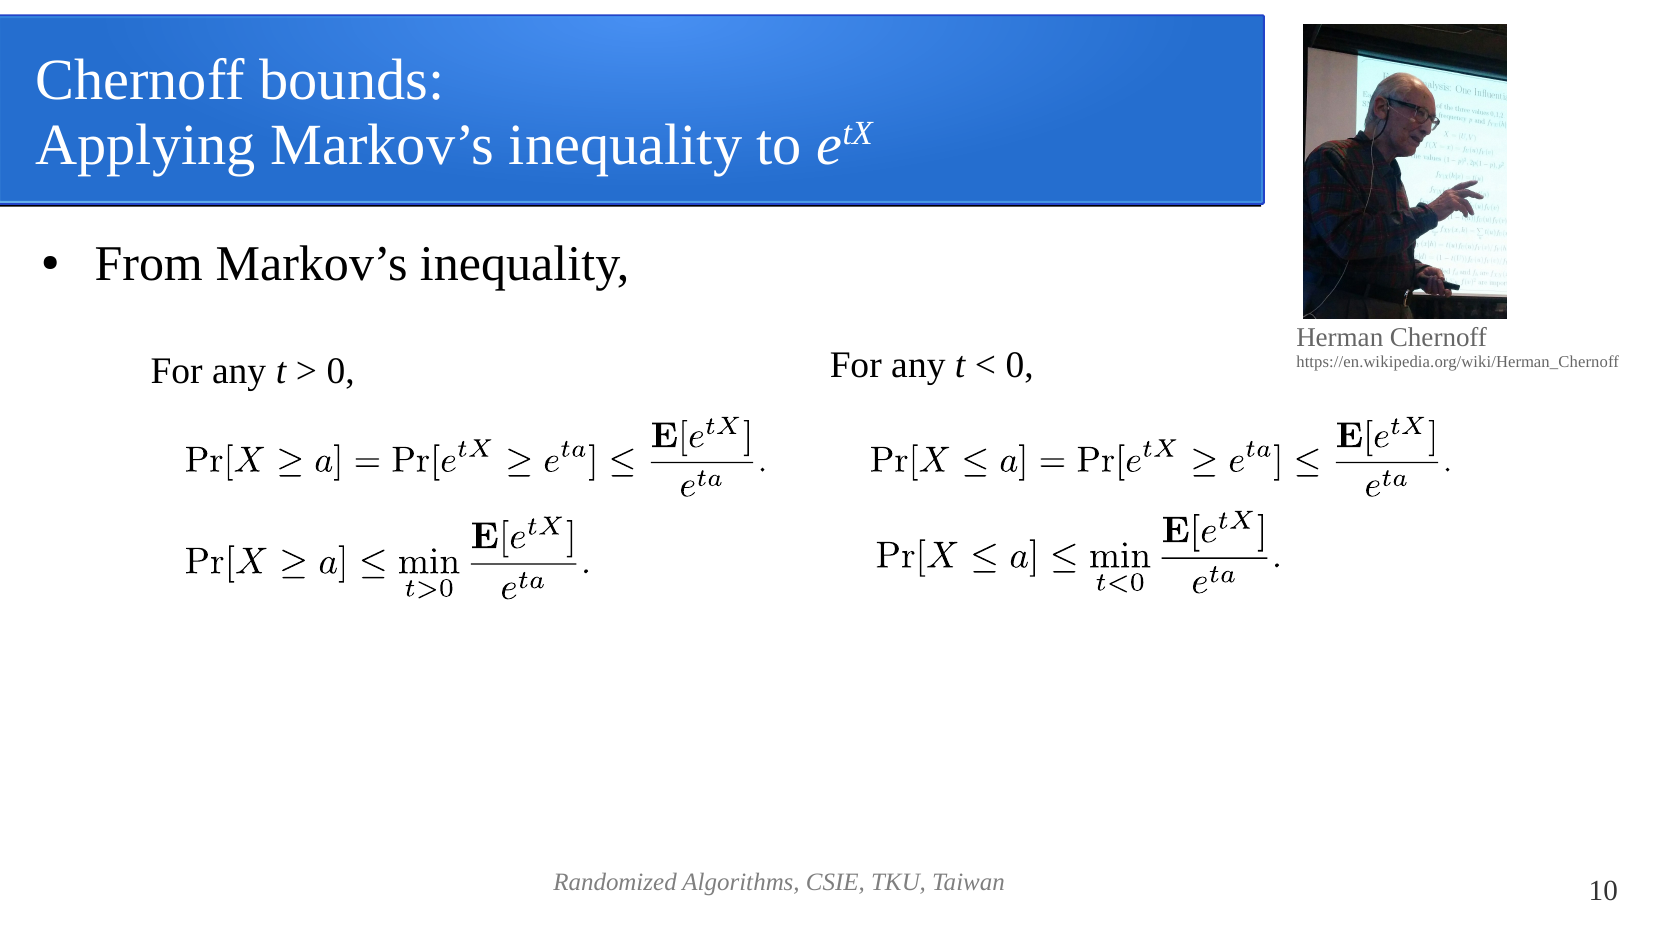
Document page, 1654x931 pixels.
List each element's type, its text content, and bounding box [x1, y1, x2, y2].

picture [875, 510, 1280, 594]
text_box For any t > 0, [135, 342, 420, 399]
picture [1303, 24, 1507, 315]
text_box Herman Chernoff https://en.wikipedia.org/wiki/Herman_Chernoff [1281, 315, 1636, 397]
picture [868, 415, 1451, 499]
picture [183, 415, 766, 499]
list From Markov’s inequality, [23, 236, 1512, 827]
title Chernoff bounds: Applying Markov’s inequality to etX [35, 35, 1117, 189]
picture [184, 516, 589, 600]
text_box For any t < 0, [814, 336, 1099, 393]
